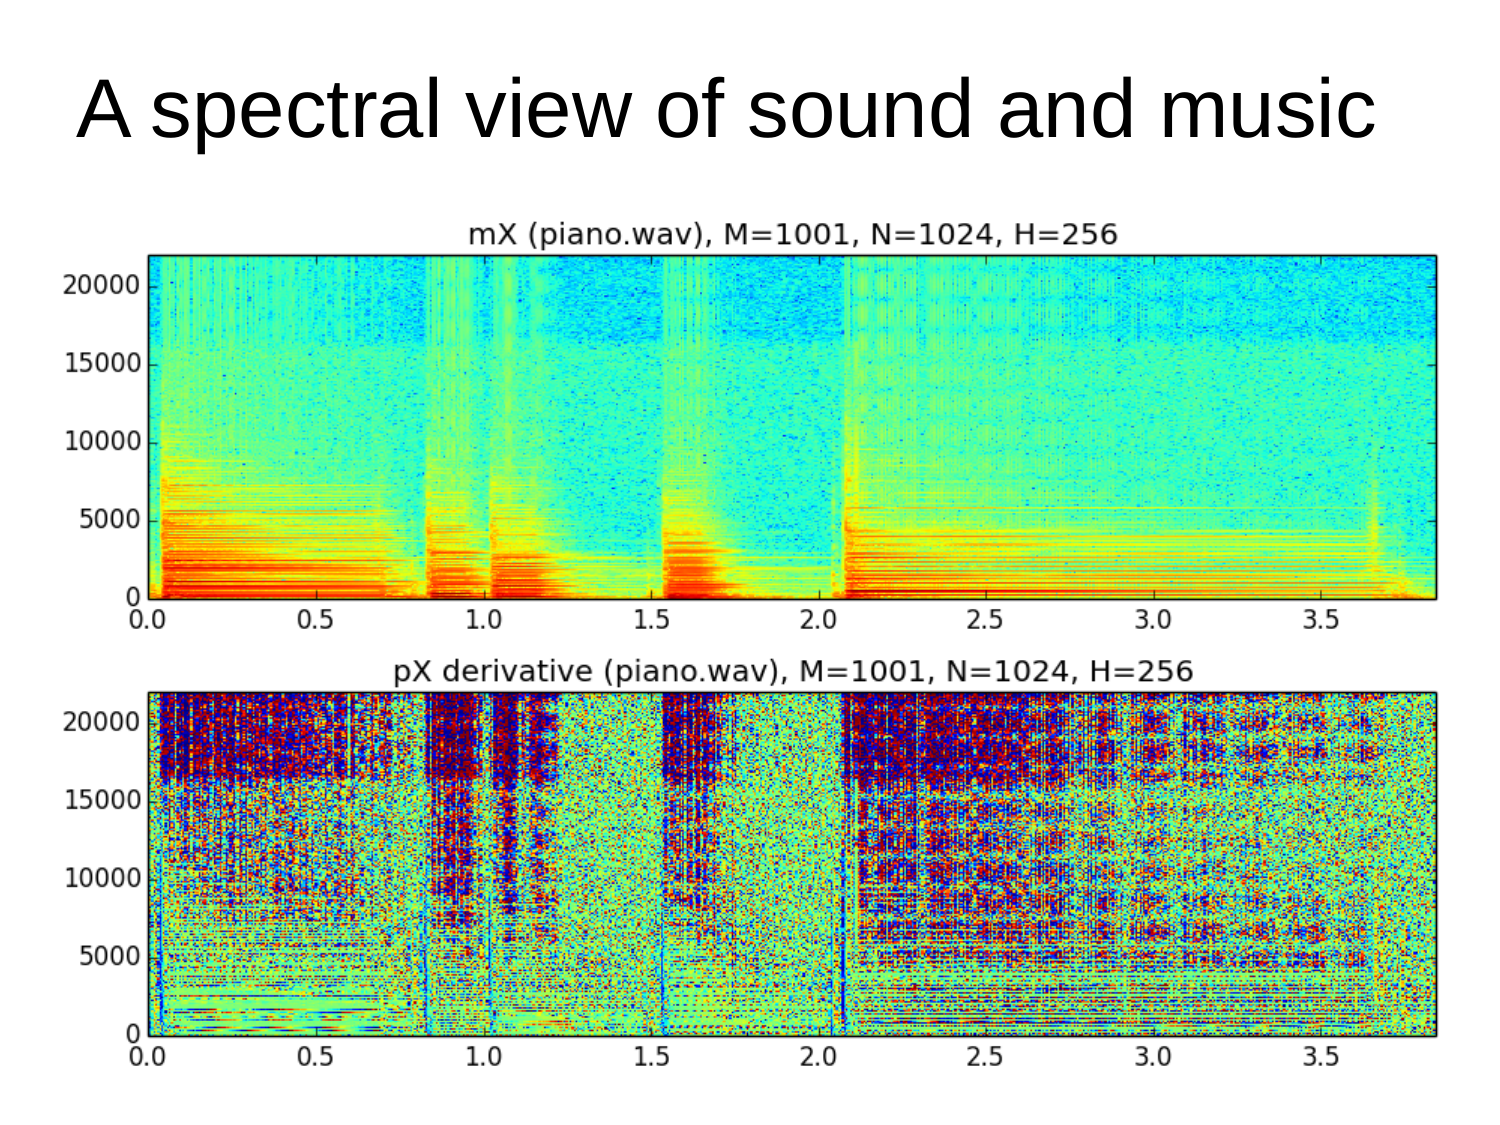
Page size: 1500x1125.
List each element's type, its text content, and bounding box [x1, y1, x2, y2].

title A spectral view of sound and music [76, 25, 1450, 192]
picture [37, 195, 1463, 1096]
